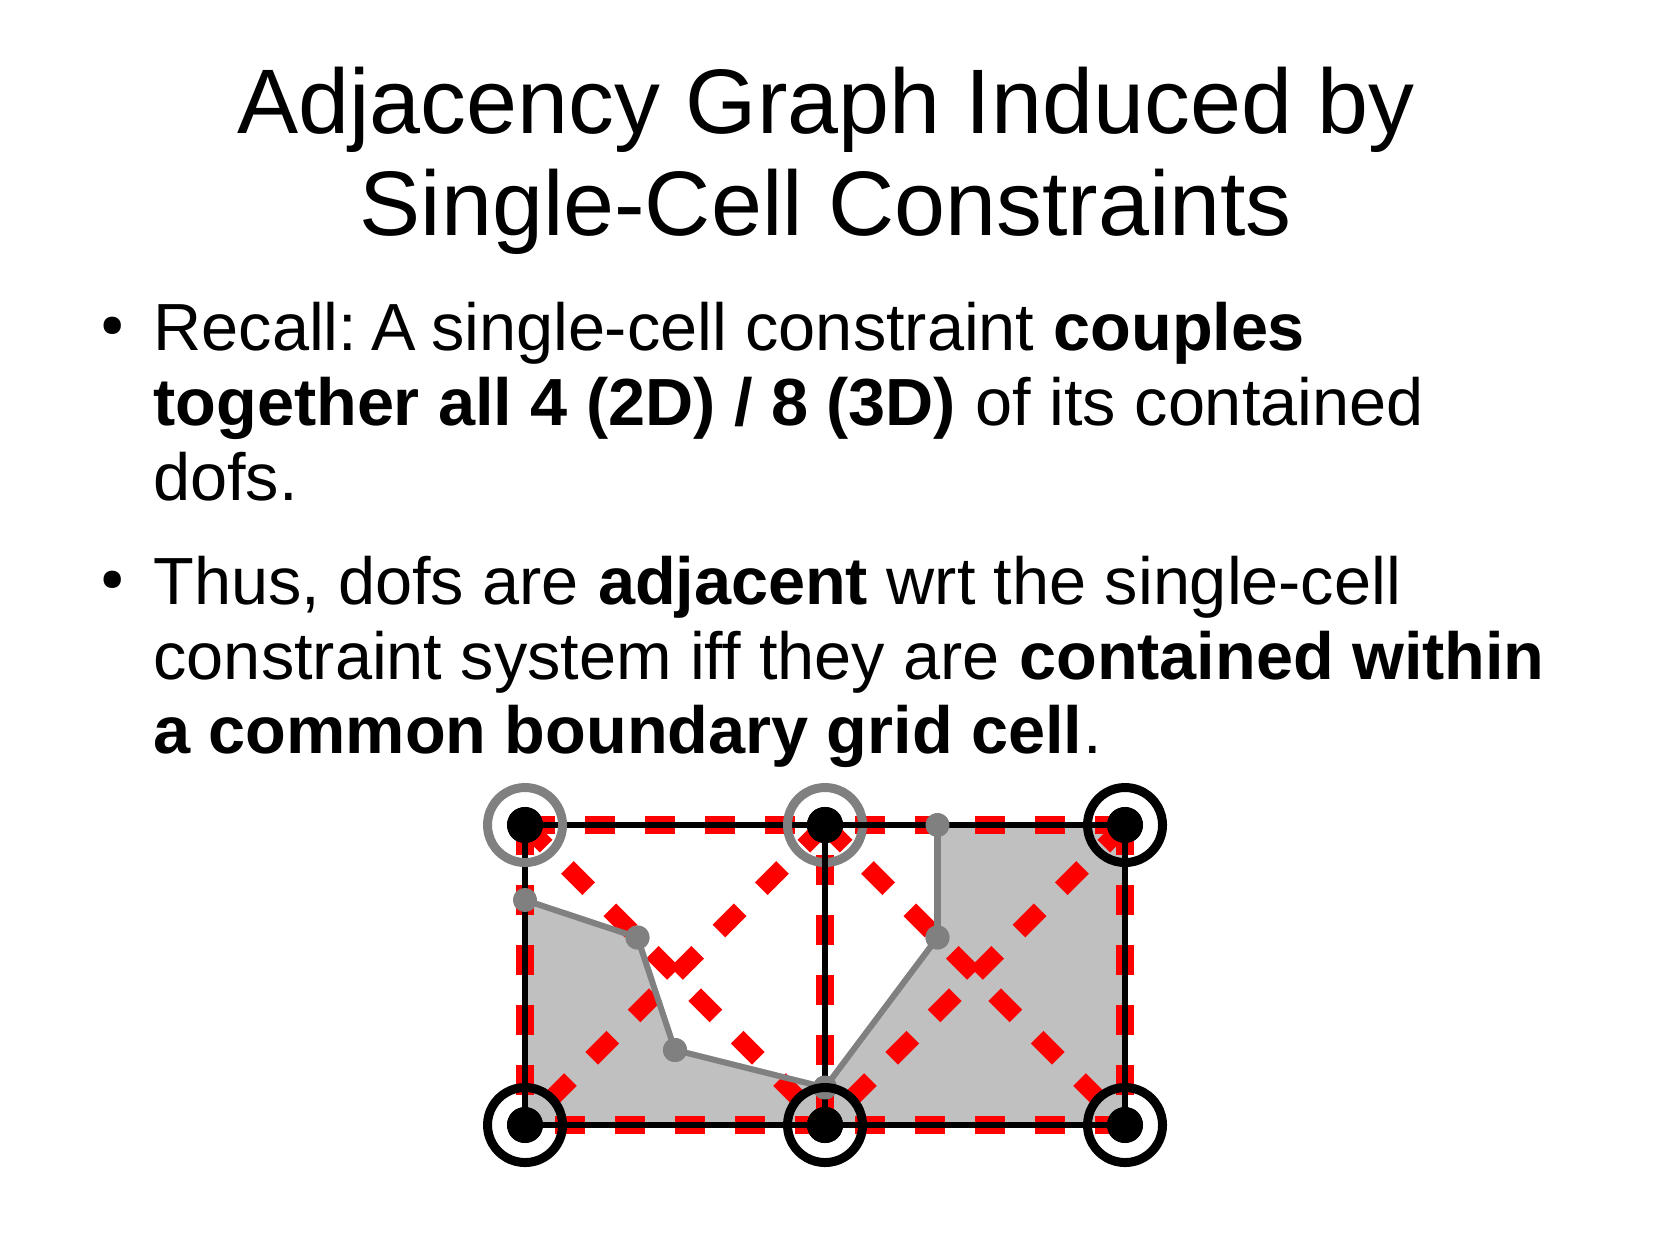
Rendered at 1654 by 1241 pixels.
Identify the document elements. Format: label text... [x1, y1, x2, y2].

text_box [1097, 841, 1109, 853]
text_box [1093, 828, 1102, 840]
text_box [528, 907, 789, 1122]
text_box [1093, 1094, 1122, 1122]
text_box [1110, 848, 1122, 857]
text_box [528, 1094, 556, 1122]
text_box [834, 1095, 856, 1122]
title Adjacency Graph Induced by Single-Cell Constraints [82, 49, 1571, 257]
text_box [793, 1095, 816, 1122]
text_box [836, 828, 1122, 1122]
list Recall: A single-cell constraint couples together all 4 (2D) / 8 (3D) of its contained dofs. Thus, dofs are adjacent wrt the single-cell constraint system iff they are contained within a common boundary grid cell. [82, 290, 1571, 788]
